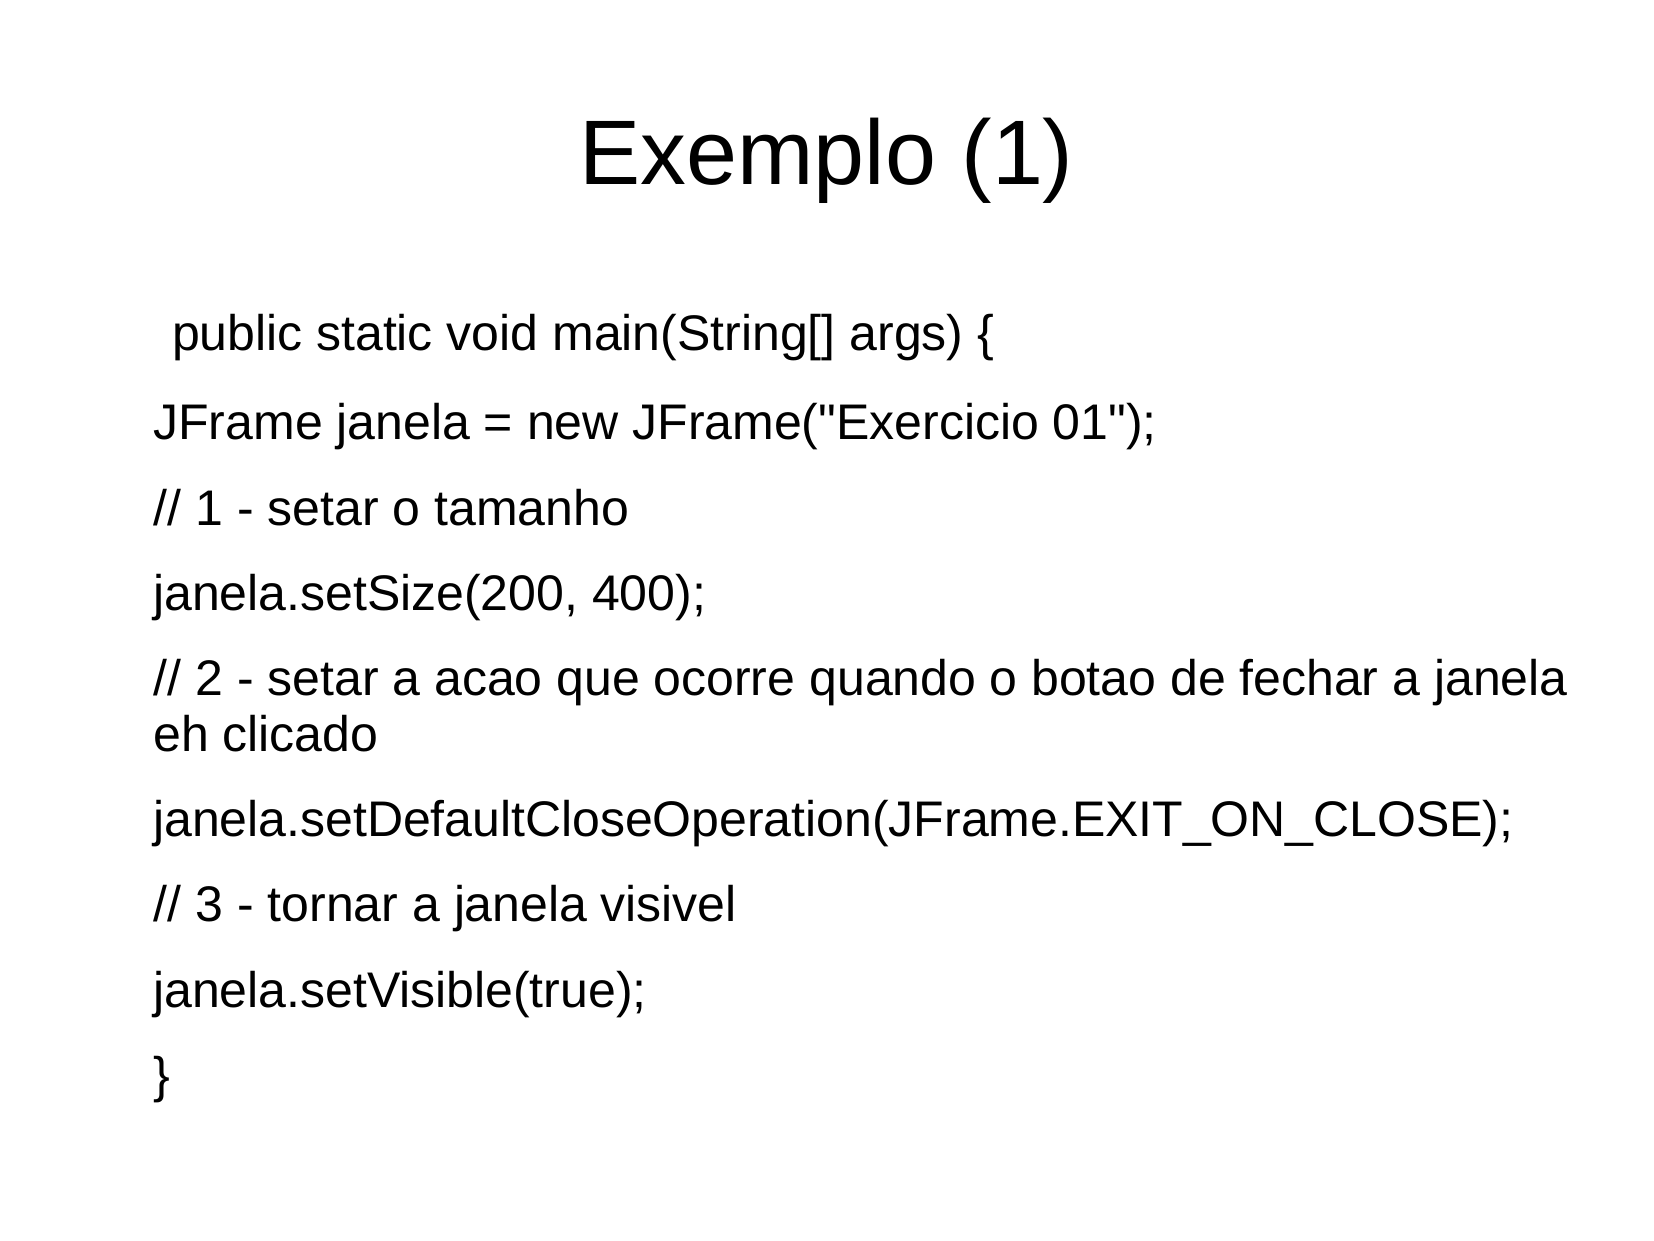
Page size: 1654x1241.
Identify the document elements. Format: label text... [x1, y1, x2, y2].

list public static void main(String[] args) { JFrame janela = new JFrame("Exercicio 01"); // 1 - setar o tamanho janela.setSize(200, 400); // 2 - setar a acao que ocorre quando o botao de fechar a janela eh clicado janela.setDefaultCloseOperation(JFrame.EXIT_ON_CLOSE); // 3 - tornar a janela visivel janela.setVisible(true); } [82, 290, 1571, 1103]
title Exemplo (1) [82, 49, 1571, 257]
